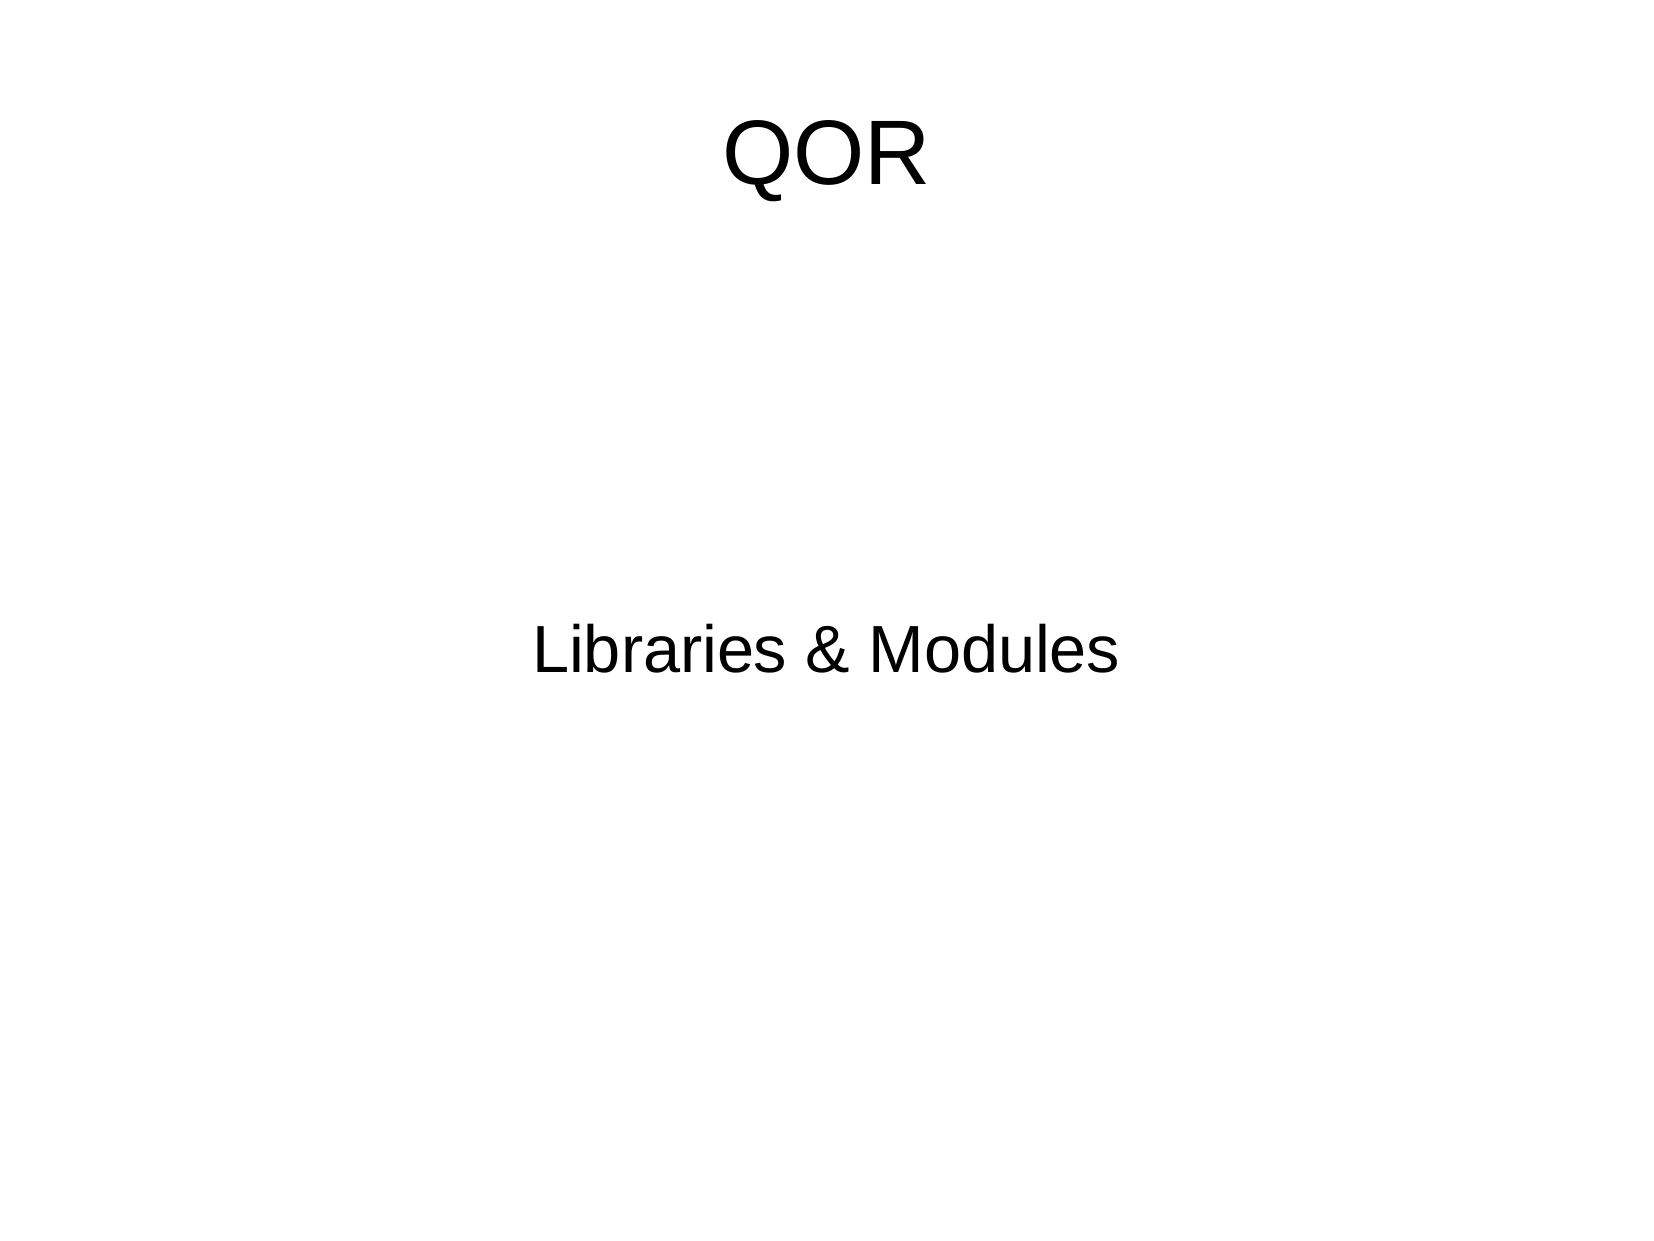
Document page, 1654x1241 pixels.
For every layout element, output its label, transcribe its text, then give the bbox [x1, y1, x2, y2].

title QOR [82, 49, 1571, 257]
subtitle Libraries & Modules [82, 290, 1571, 1010]
